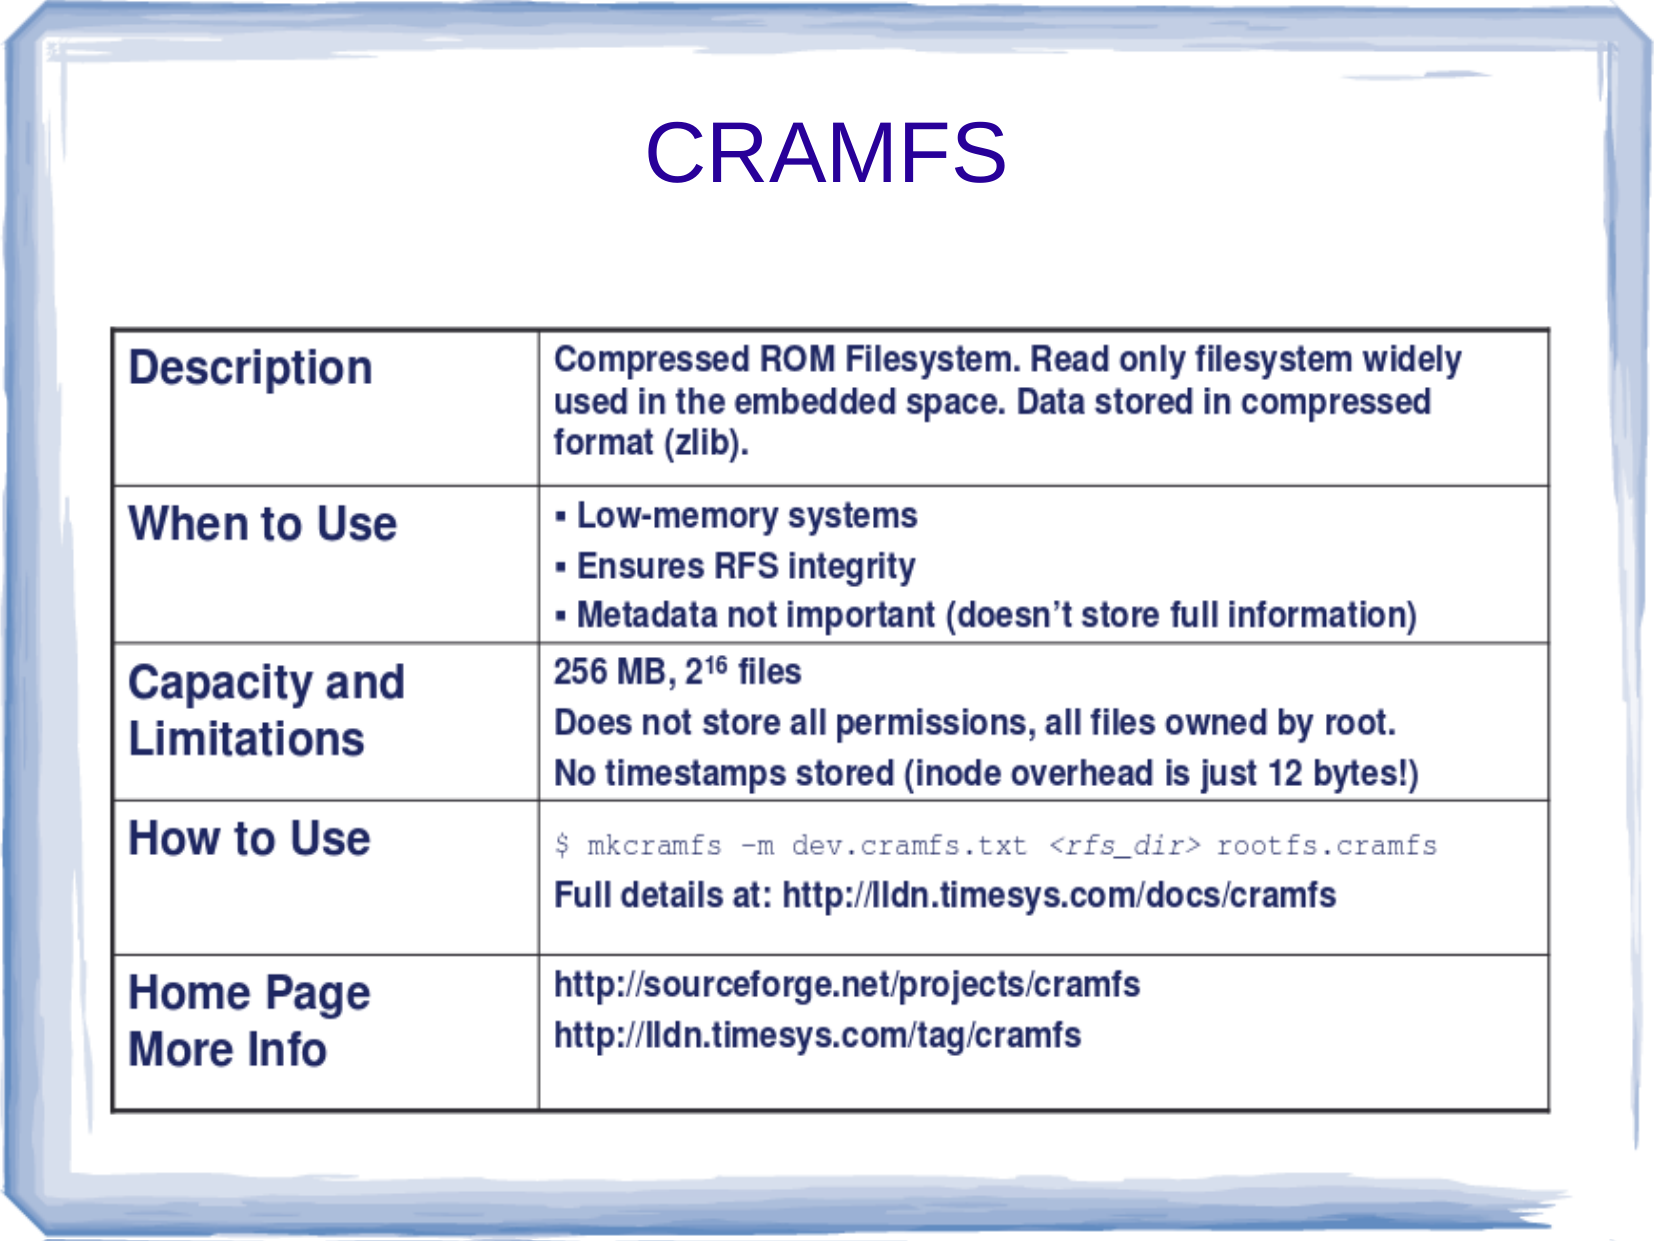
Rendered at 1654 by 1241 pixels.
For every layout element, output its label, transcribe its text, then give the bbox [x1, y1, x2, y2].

picture [0, 0, 1654, 1241]
title CRAMFS [82, 49, 1571, 257]
